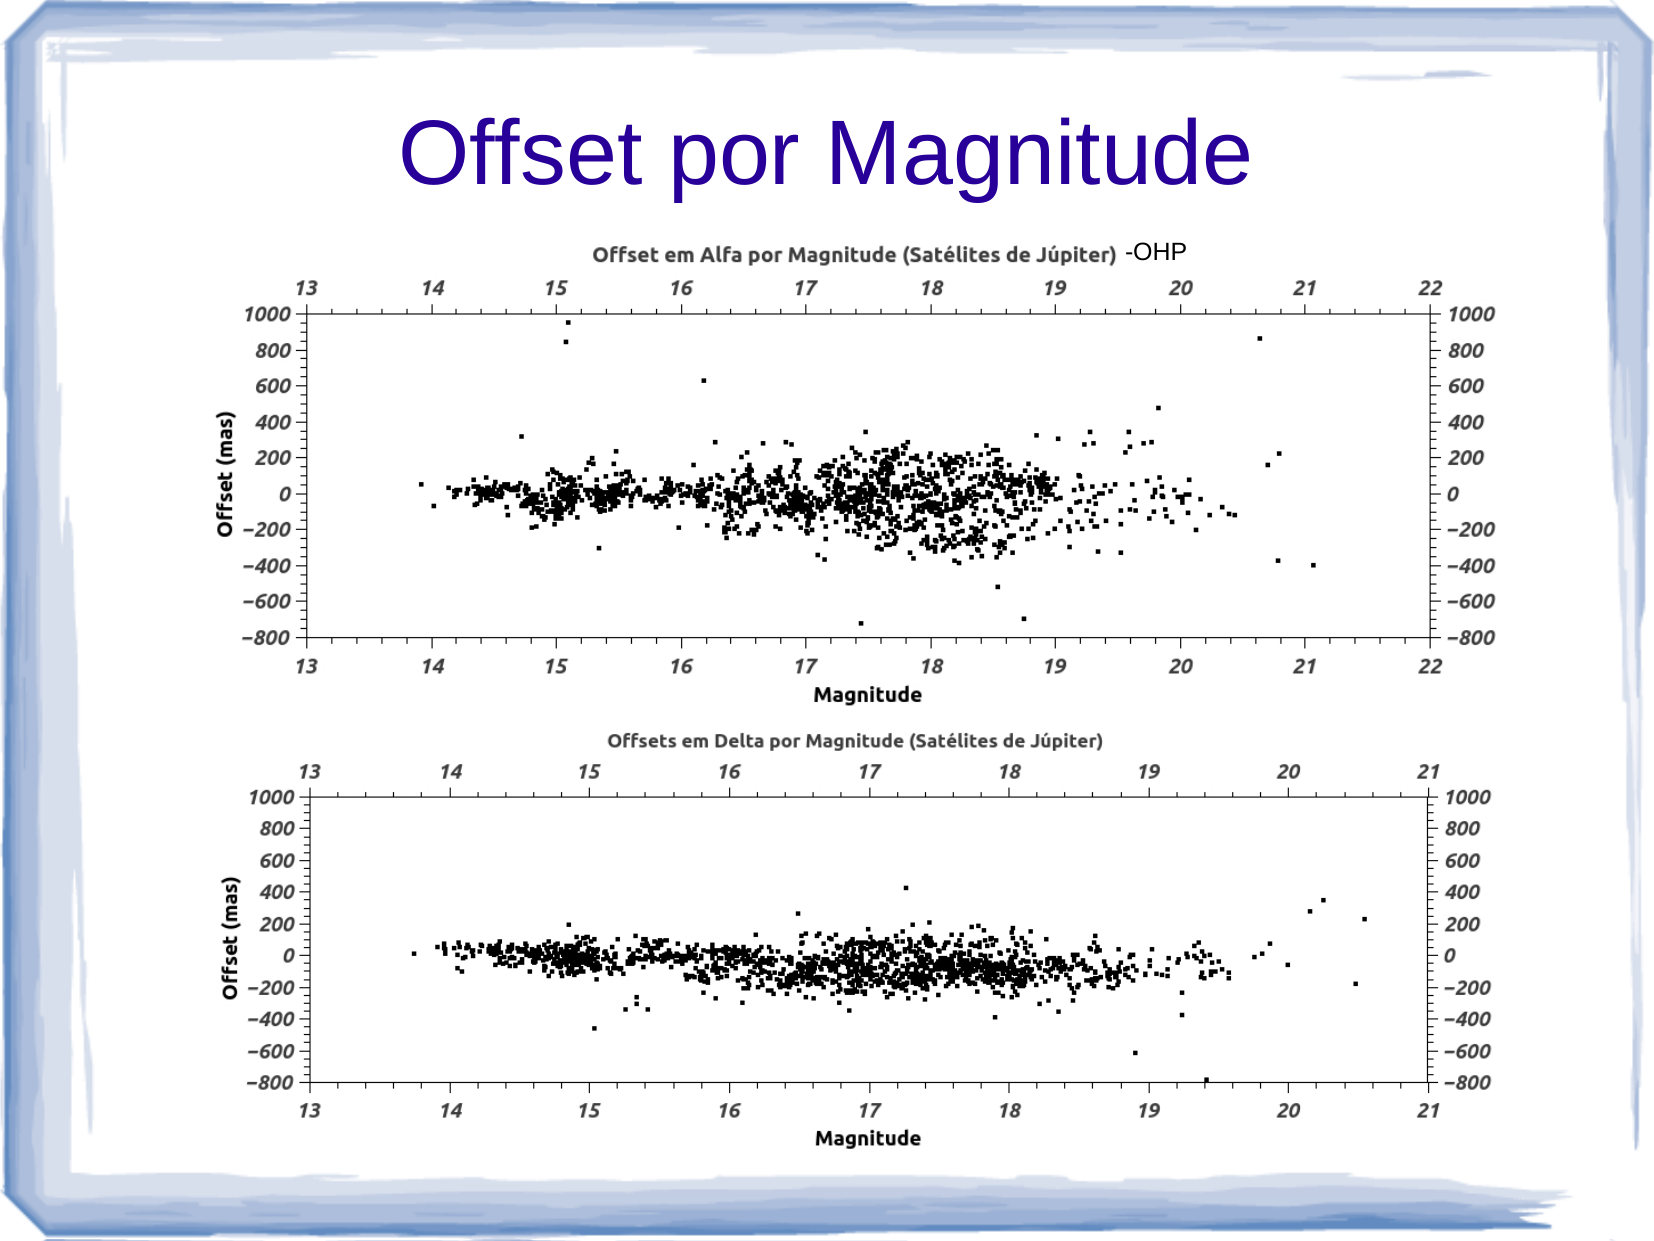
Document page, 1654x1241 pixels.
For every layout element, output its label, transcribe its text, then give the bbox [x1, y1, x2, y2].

title Offset por Magnitude [82, 49, 1571, 257]
picture [0, 0, 1654, 1241]
text_box -OHP [1110, 230, 1203, 274]
